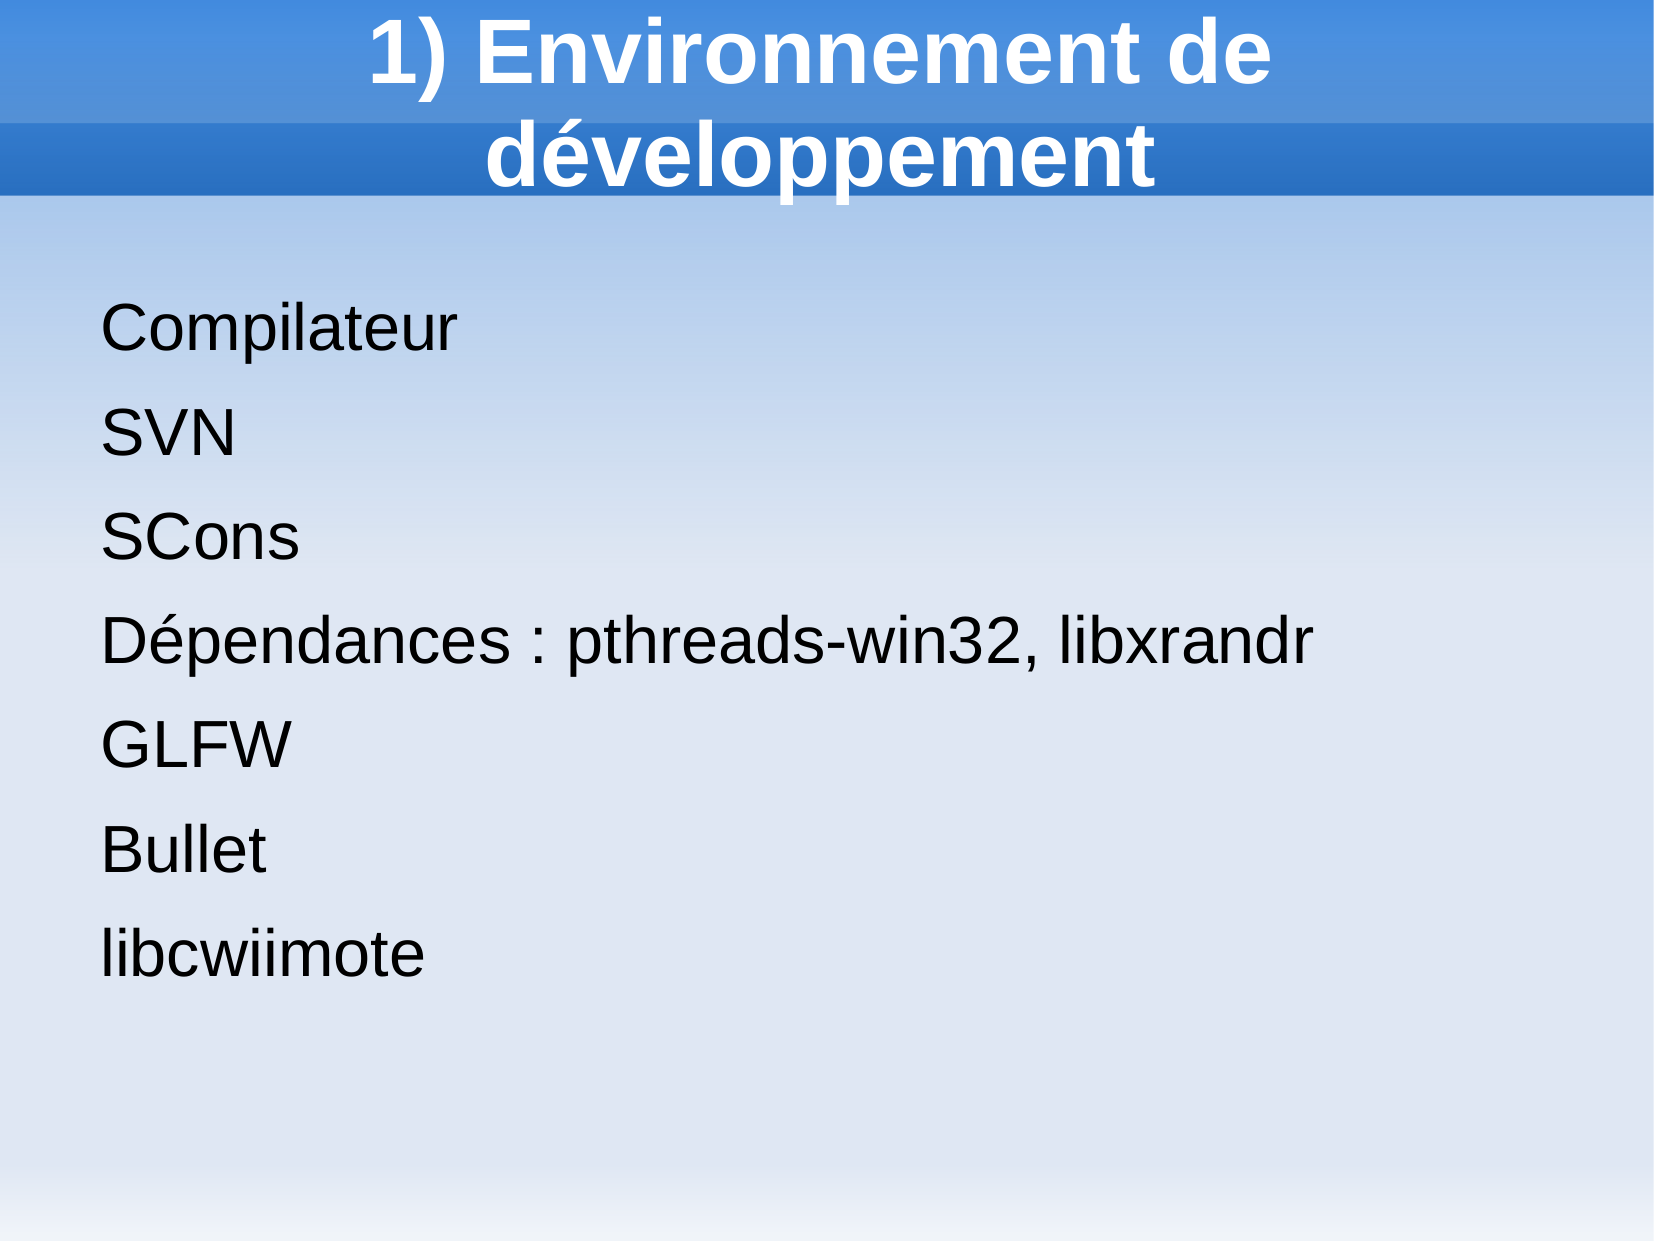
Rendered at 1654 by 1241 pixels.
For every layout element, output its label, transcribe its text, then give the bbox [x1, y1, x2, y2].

picture [0, 0, 1654, 1241]
list Compilateur SVN SCons Dépendances : pthreads-win32, libxrandr GLFW Bullet libcwiimote [82, 290, 1571, 1109]
title 1) Environnement de développement [76, 1, 1565, 207]
